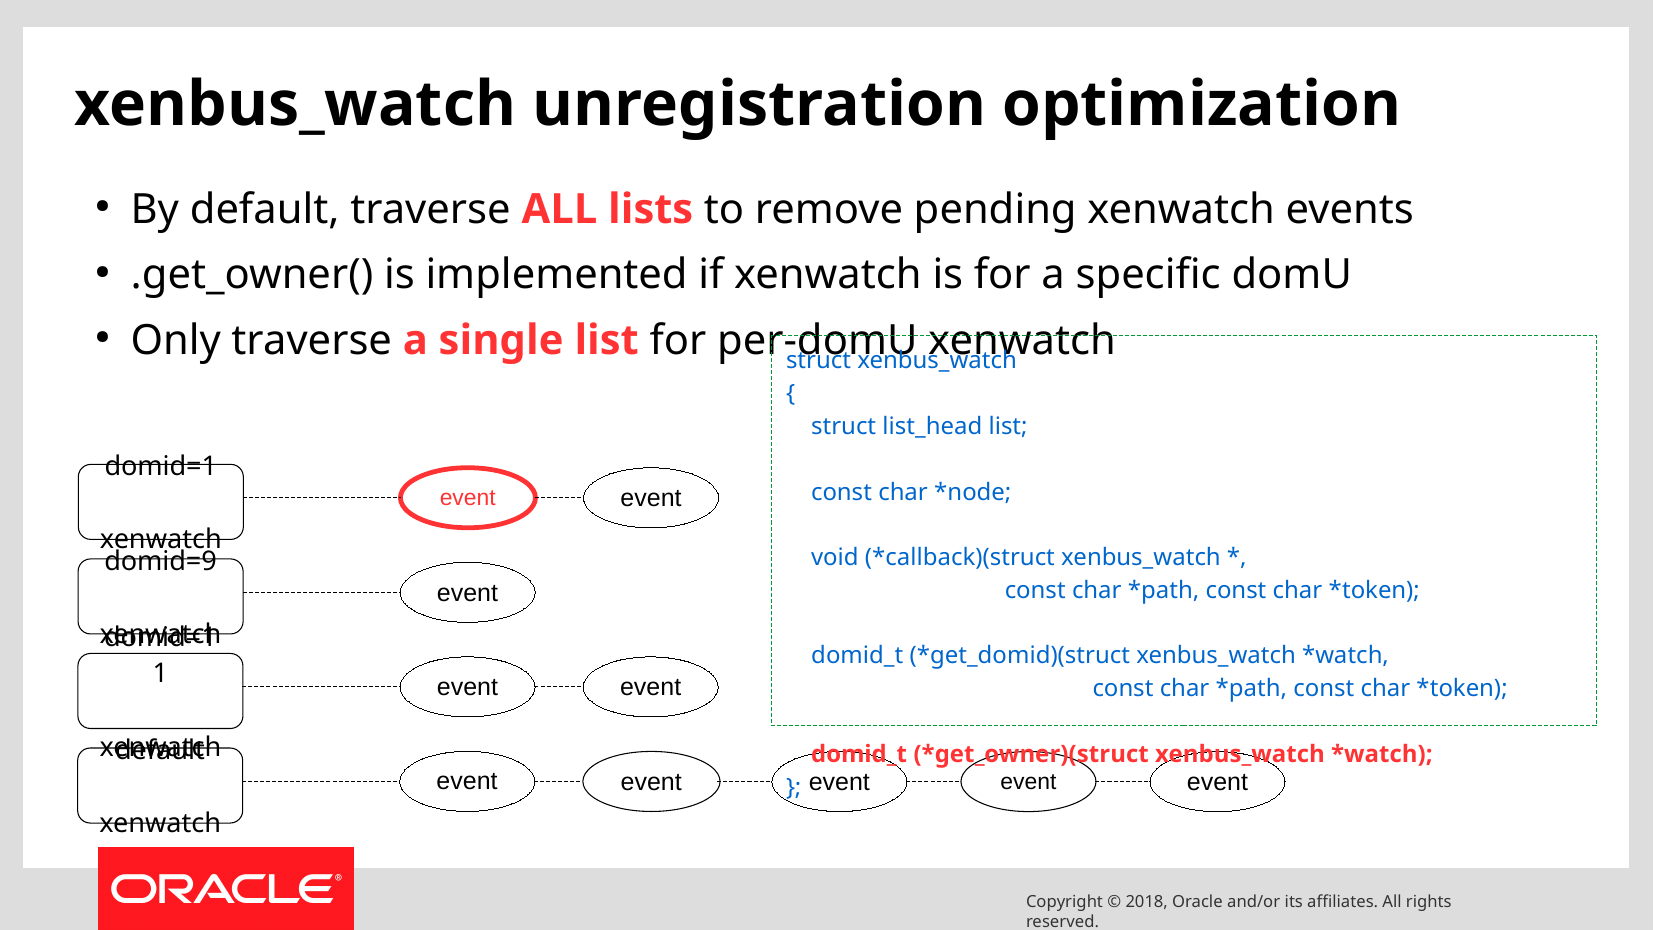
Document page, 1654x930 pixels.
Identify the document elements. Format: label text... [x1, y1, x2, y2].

text_box domid=1 xenwatch [78, 464, 244, 540]
text_box [23, 27, 1629, 868]
text_box domid=9 xenwatch [78, 558, 244, 634]
text_box event [1149, 751, 1286, 812]
text_box event [583, 467, 719, 528]
text_box By default, traverse ALL lists to remove pending xenwatch events .get_owner() is implemented if xenwatch is for a specific domU Only traverse a single list for per-domU xenwatch [80, 162, 1581, 361]
text_box xenbus_watch unregistration optimization [60, 50, 1629, 151]
text_box event [771, 751, 907, 812]
text_box event [399, 751, 535, 812]
text_box default xenwatch [77, 747, 243, 824]
text_box event [400, 467, 536, 528]
text_box domid=11 xenwatch [77, 653, 243, 729]
text_box event [400, 656, 536, 717]
text_box event [582, 751, 720, 812]
text_box event [583, 656, 719, 717]
picture [98, 847, 354, 930]
text_box event [400, 562, 536, 623]
text_box struct xenbus_watch { struct list_head list; const char *node; void (*callback)(struct xenbus_watch *, const char *path, const char *token); domid_t (*get_domid)(struct xenbus_watch *watch, const char *path, const char *token); domid_t (*get_owner)(struct xenbus_watch *watch); }; [771, 335, 1597, 726]
text_box event [960, 751, 1096, 812]
text_box Copyright © 2018, Oracle and/or its affiliates. All rights reserved. [1011, 883, 1534, 918]
